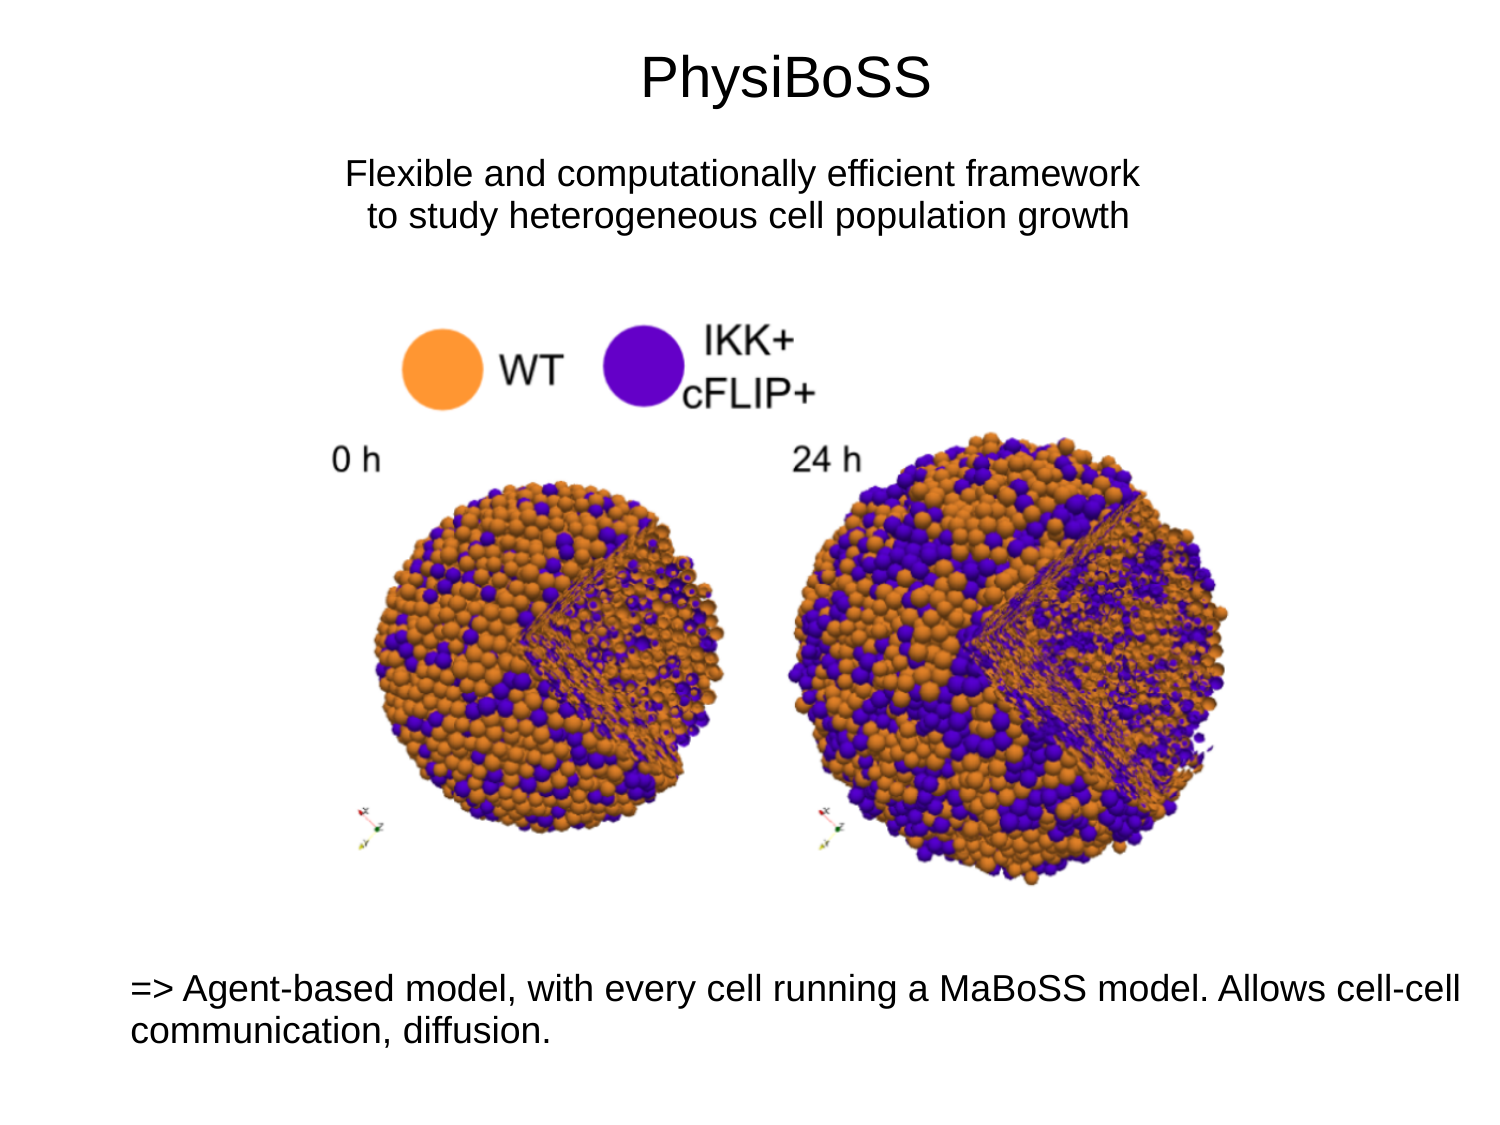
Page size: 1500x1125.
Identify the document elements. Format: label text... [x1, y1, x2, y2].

picture [289, 288, 1241, 900]
text_box => Agent-based model, with every cell running a MaBoSS model. Allows cell-cell communication, diffusion. [115, 960, 1477, 1059]
text_box PhysiBoSS [356, 37, 1216, 118]
text_box Flexible and computationally efficient framework to study heterogeneous cell population growth [330, 144, 1373, 286]
